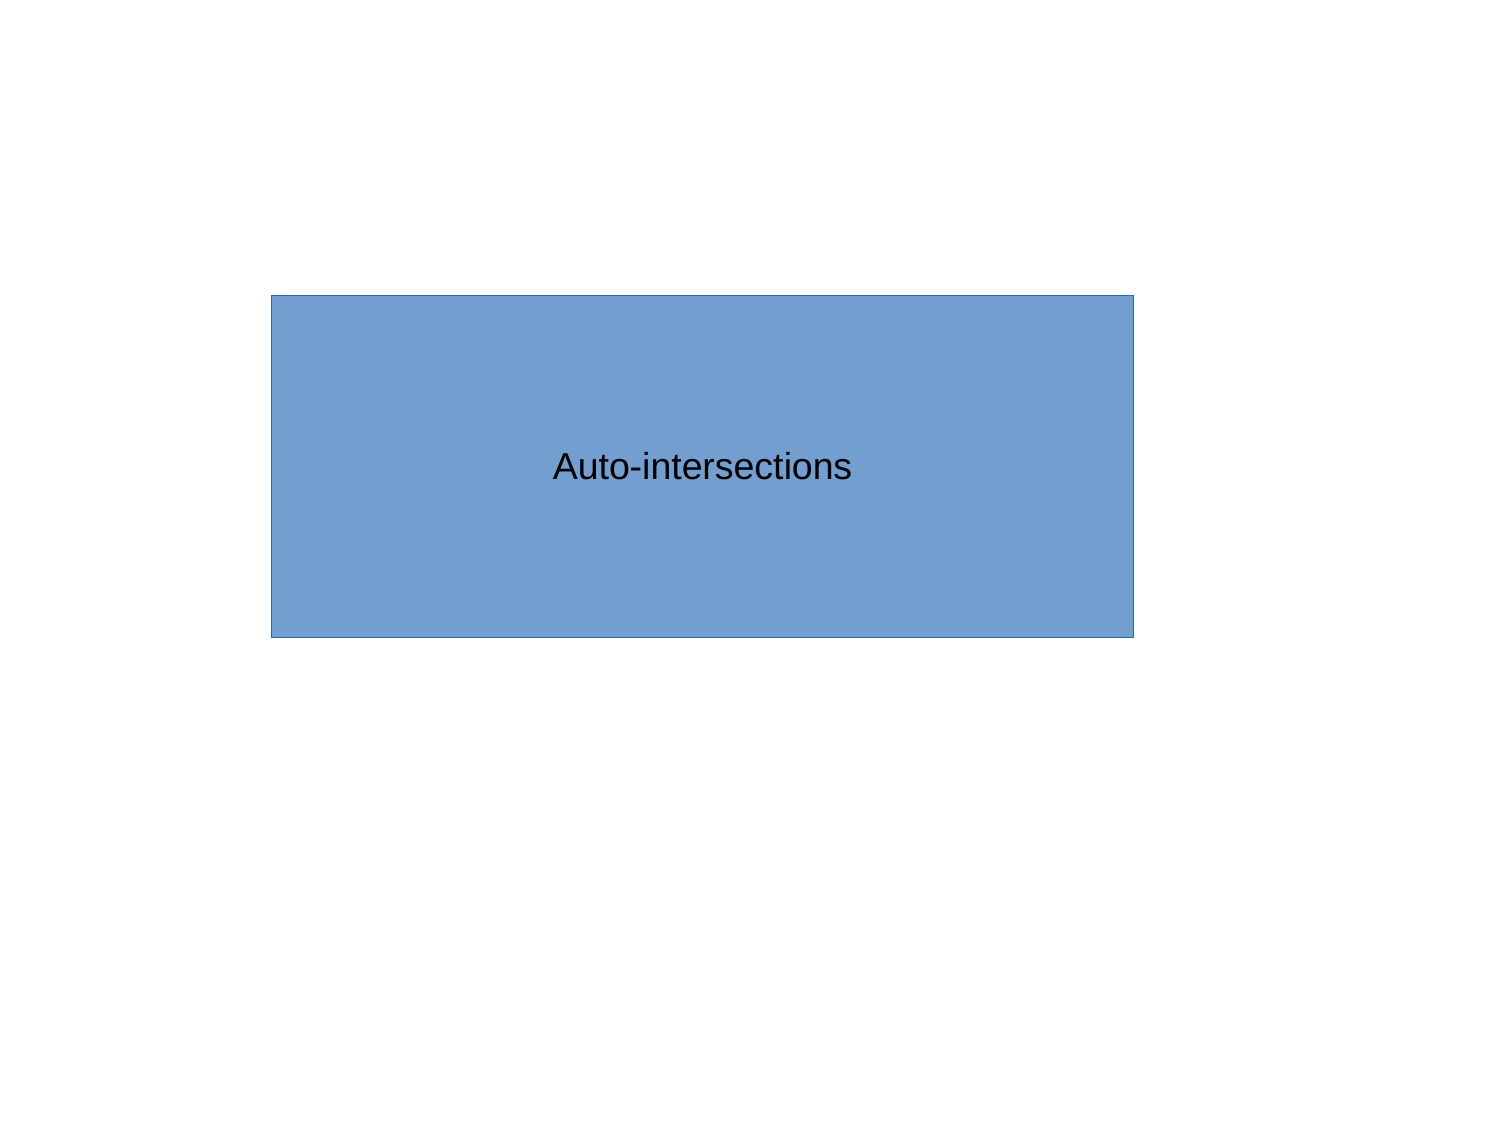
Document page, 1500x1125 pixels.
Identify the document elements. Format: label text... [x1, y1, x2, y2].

text_box Auto-intersections [271, 295, 1134, 638]
